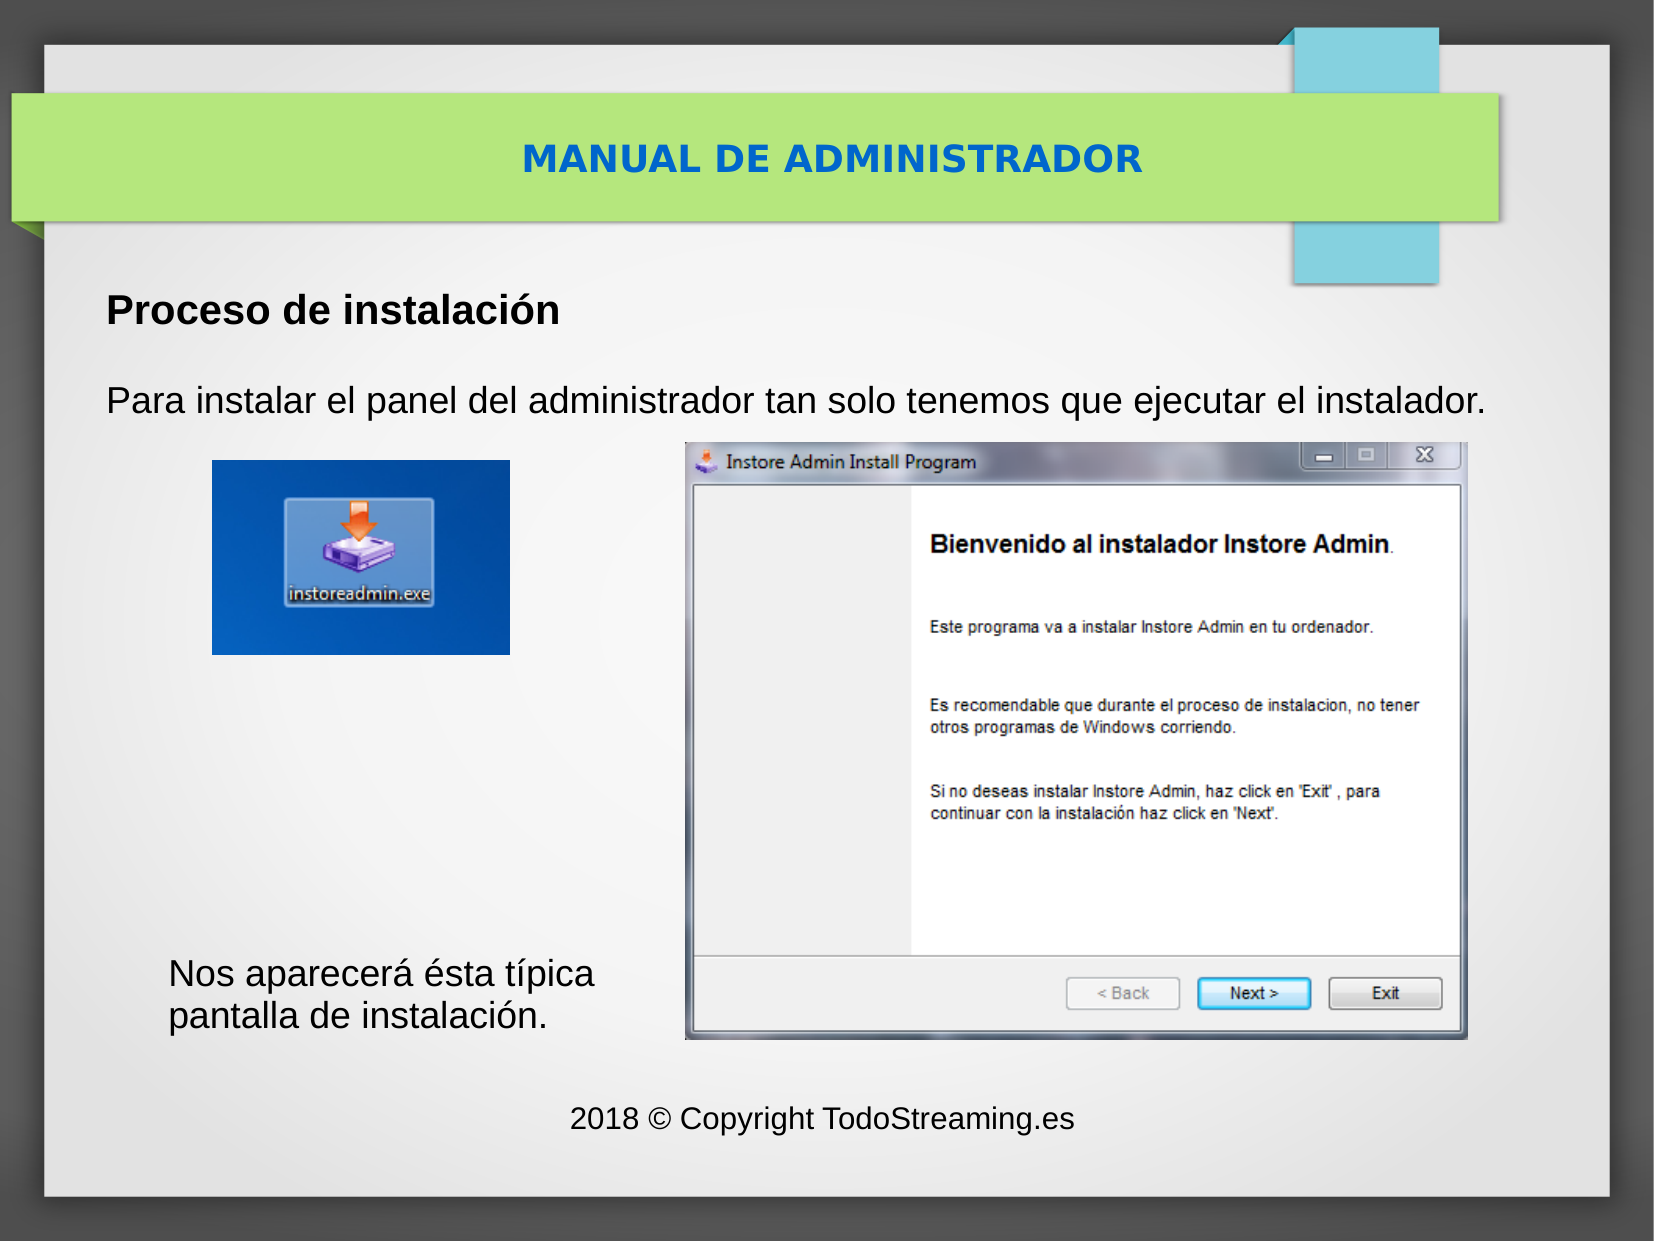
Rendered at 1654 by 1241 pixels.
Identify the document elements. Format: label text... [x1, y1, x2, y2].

text_box 2018 © Copyright TodoStreaming.es [555, 1094, 1099, 1146]
title MANUAL DE ADMINISTRADOR [472, 118, 1193, 201]
text_box Nos aparecerá ésta típica pantalla de instalación. [153, 944, 650, 1044]
subtitle Proceso de instalación Para instalar el panel del administrador tan solo tenemos que ejecutar el instalador. [106, 268, 1524, 482]
picture [0, 0, 1654, 1241]
